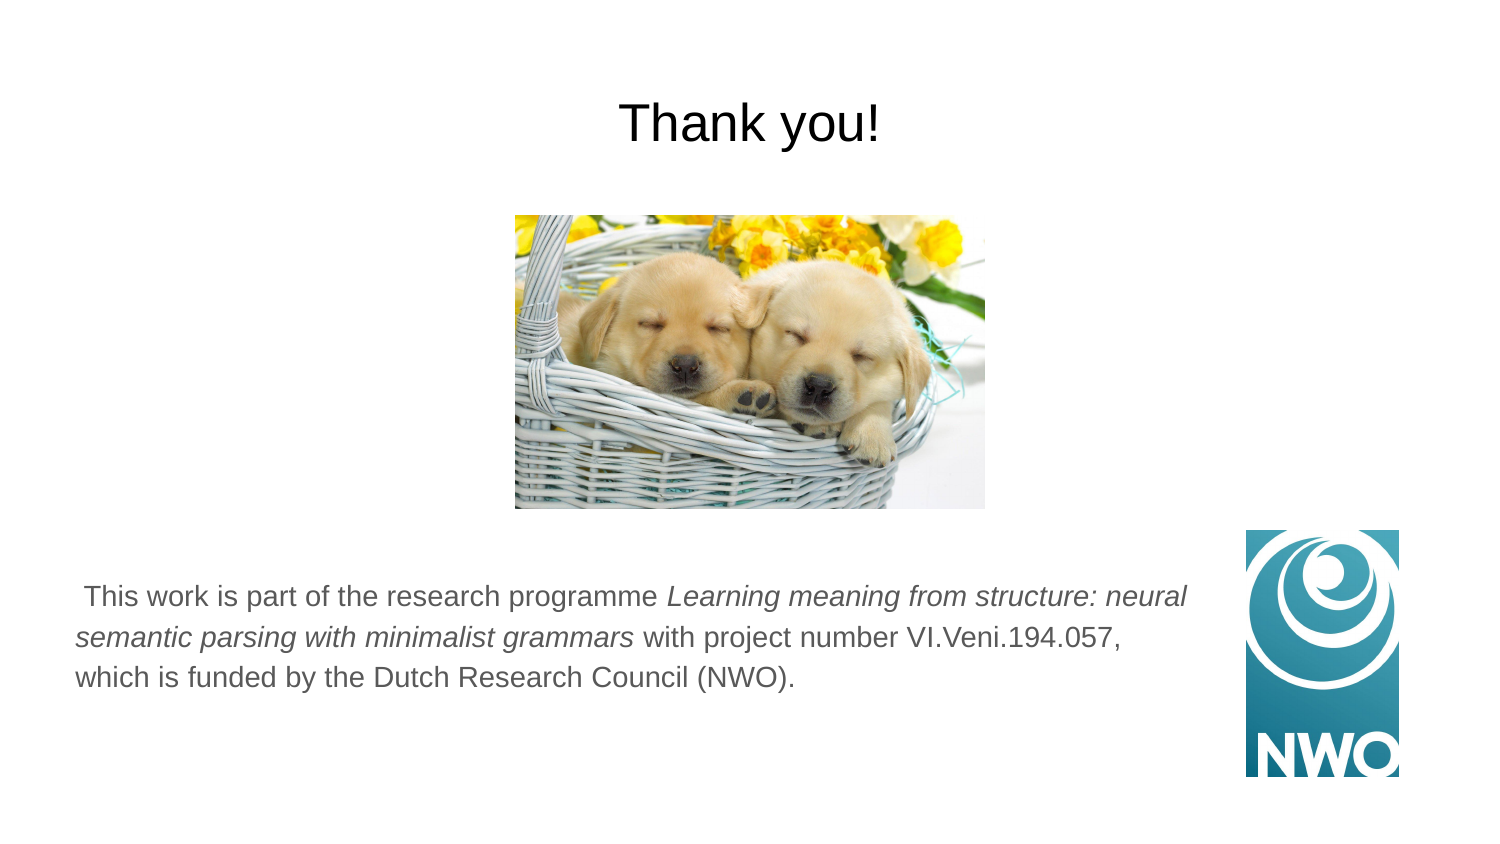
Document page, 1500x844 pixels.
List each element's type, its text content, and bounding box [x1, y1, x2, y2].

picture [515, 215, 985, 509]
list This work is part of the research programme Learning meaning from structure: neural semantic parsing with minimalist grammars with project number VI.Veni.194.057, which is funded by the Dutch Research Council (NWO). [60, 557, 1210, 751]
picture [1246, 530, 1399, 777]
title Thank you! [51, 72, 1449, 167]
